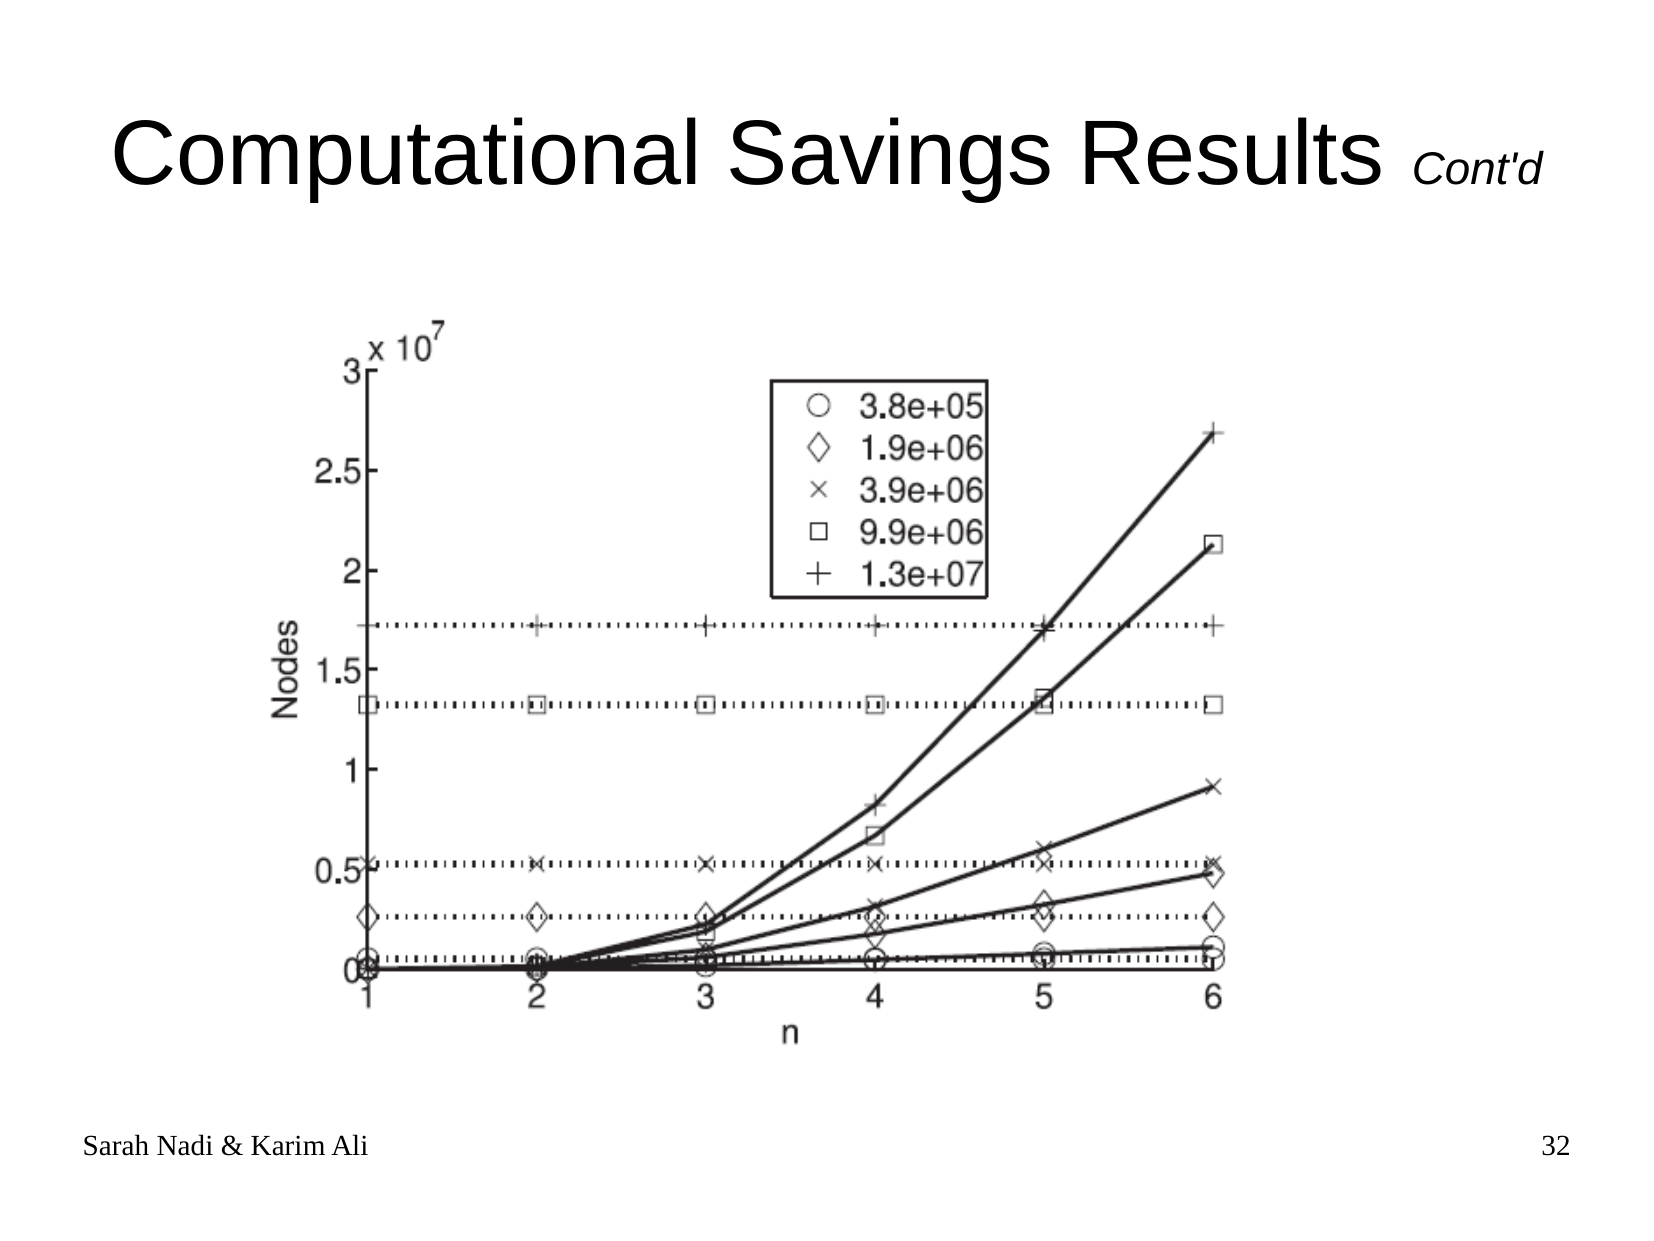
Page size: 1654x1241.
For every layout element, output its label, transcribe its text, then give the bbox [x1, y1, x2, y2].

title Computational Savings Results Cont'd [82, 56, 1571, 250]
picture [266, 317, 1241, 1063]
